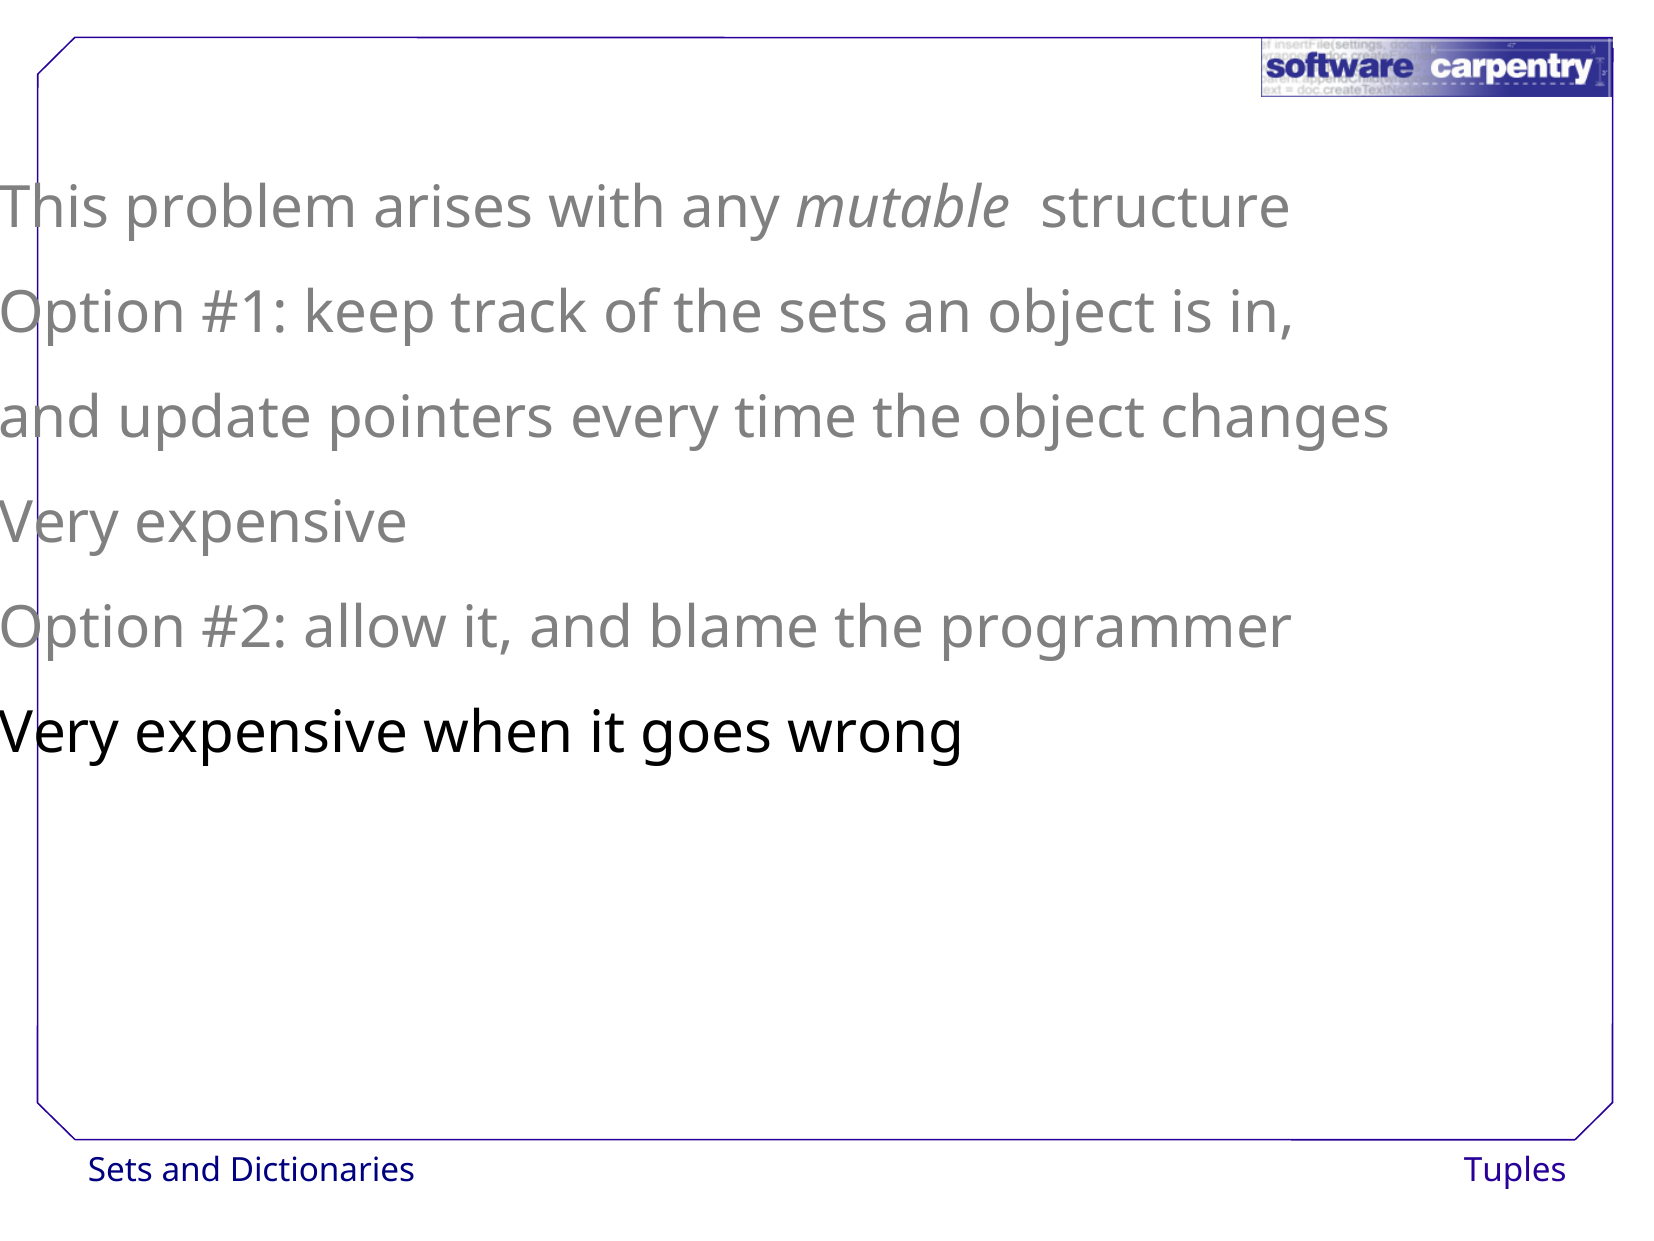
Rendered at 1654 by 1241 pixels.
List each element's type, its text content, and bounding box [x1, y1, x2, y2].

picture [1261, 39, 1613, 97]
text_box This problem arises with any mutable structure Option #1: keep track of the sets an object is in, and update pointers every time the object changes Very expensive Option #2: allow it, and blame the programmer Very expensive when it goes wrong [0, 126, 1555, 772]
